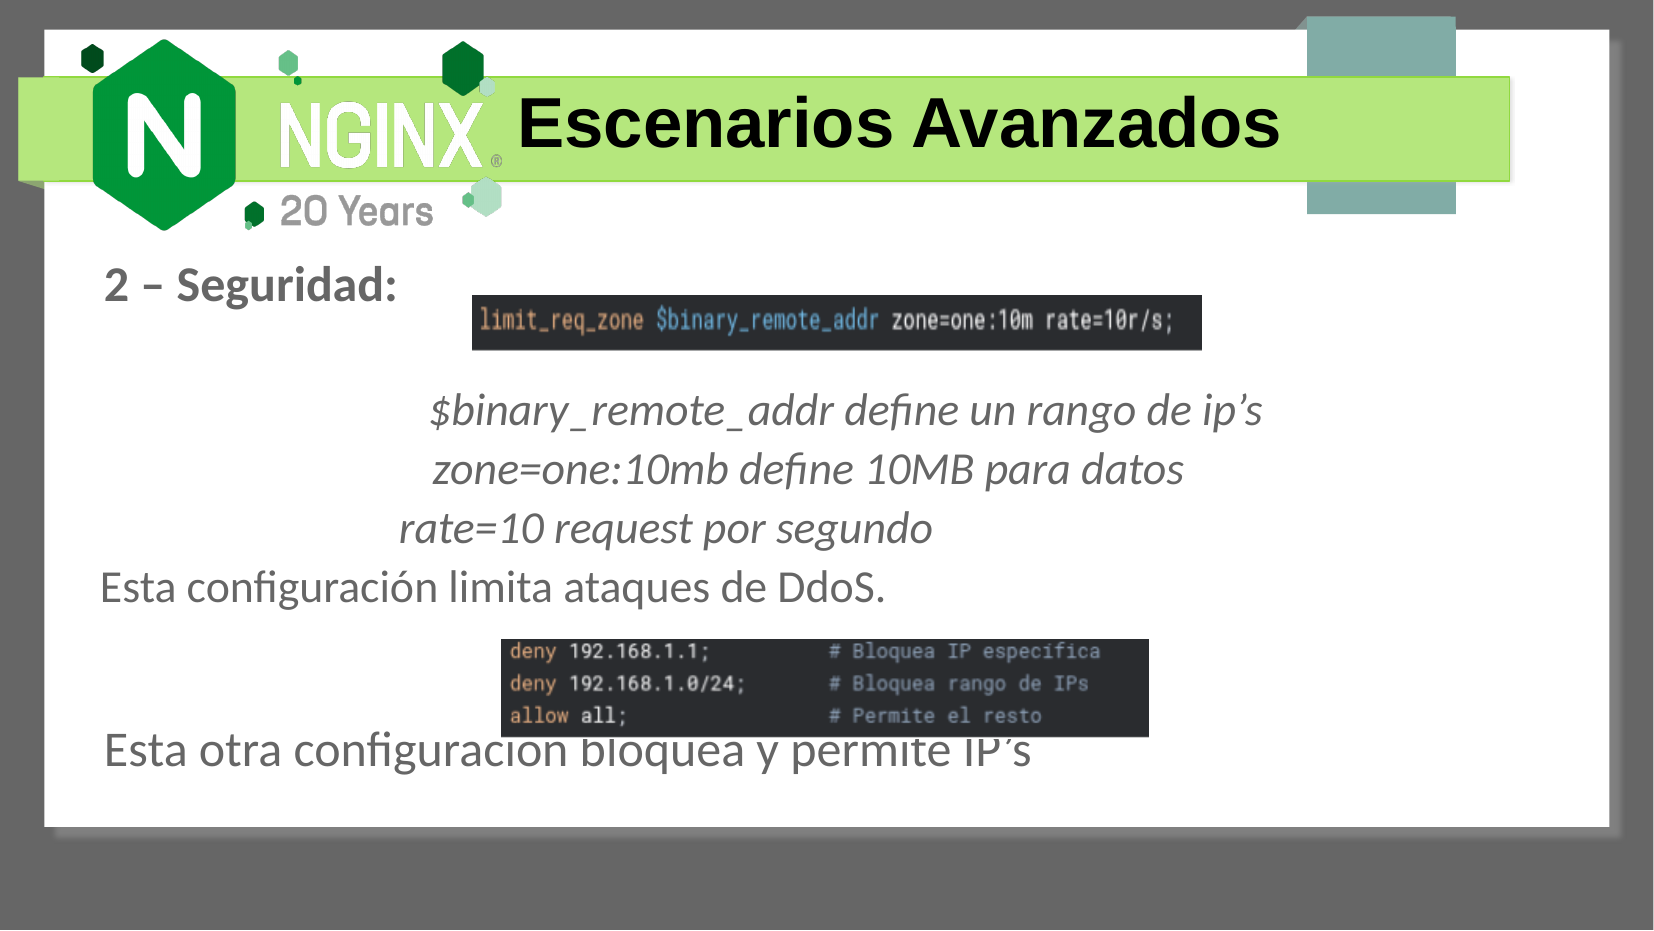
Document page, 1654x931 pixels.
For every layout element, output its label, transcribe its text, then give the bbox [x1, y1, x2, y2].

picture [501, 639, 1149, 739]
subtitle 2 – Seguridad: $binary_remote_addr define un rango de ip’s zone=one:10mb define 10MB para datos rate=10 request por segundo Esta configuración limita ataques de DdoS. Esta otra configuración bloquea y permite IP’s [59, 129, 1595, 931]
title Escenarios Avanzados [517, 38, 1611, 207]
picture [74, 37, 502, 237]
picture [472, 295, 1202, 355]
